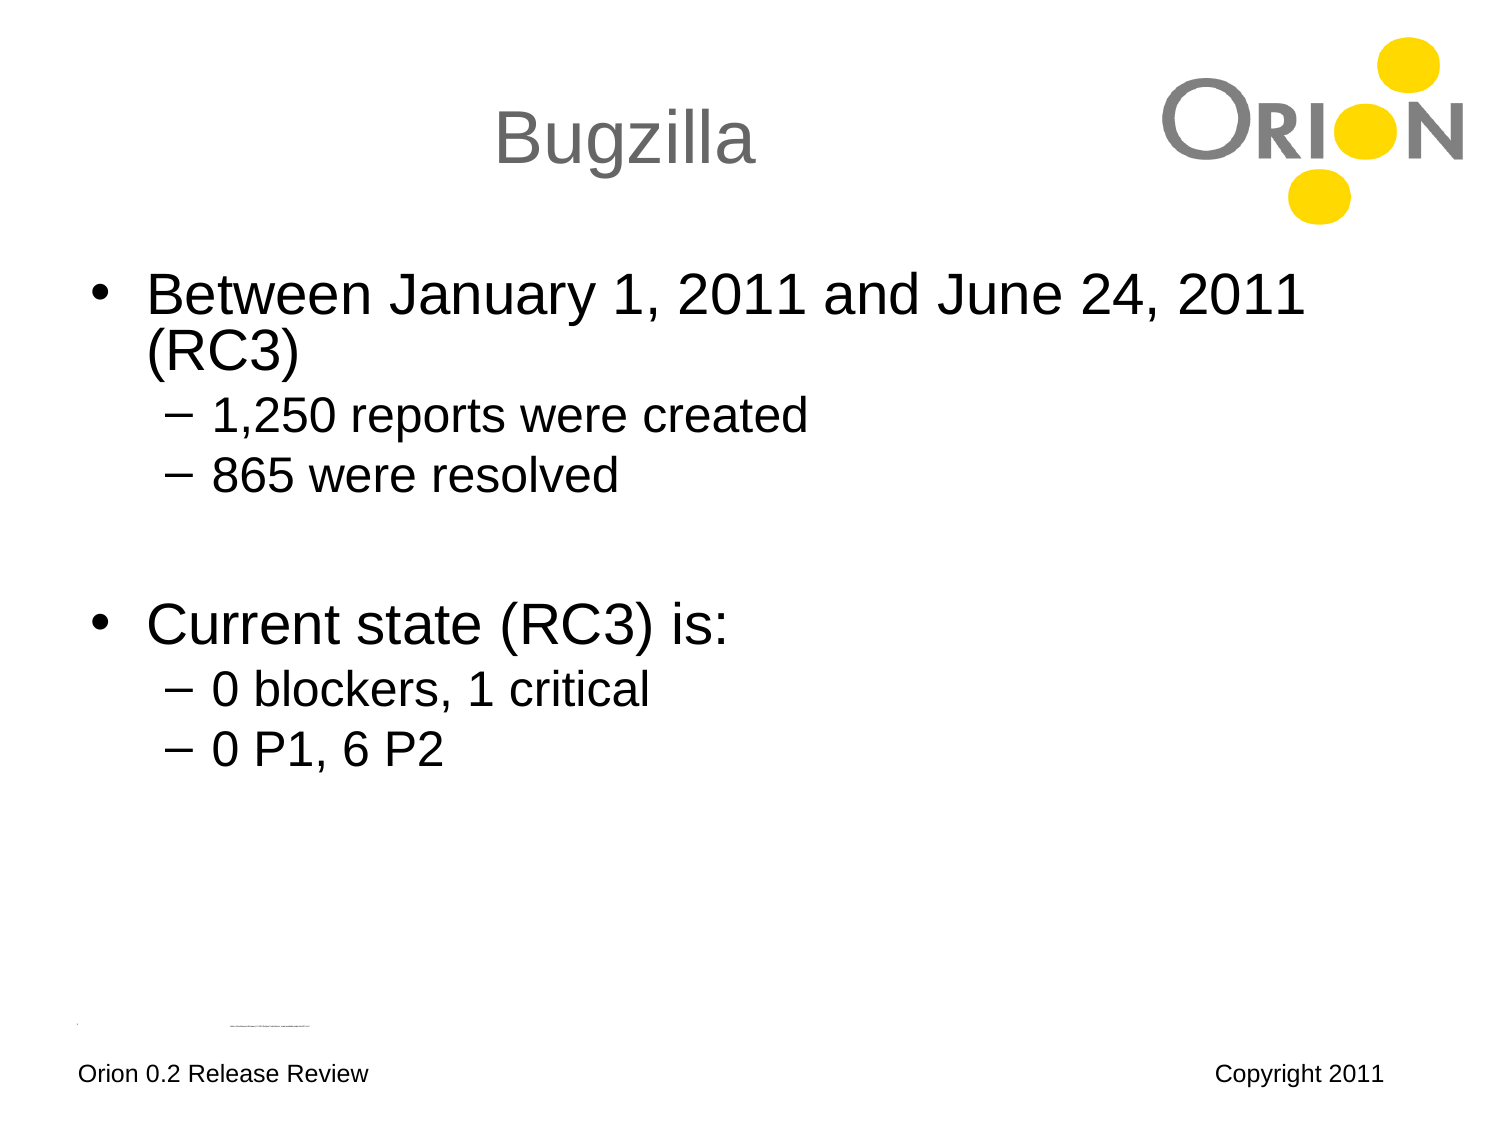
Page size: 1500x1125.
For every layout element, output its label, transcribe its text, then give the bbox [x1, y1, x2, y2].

list Between January 1, 2011 and June 24, 2011 (RC3) 1,250 reports were created 865 were resolved Current state (RC3) is: 0 blockers, 1 critical 0 P1, 6 P2 [75, 262, 1426, 1006]
picture [1162, 37, 1463, 225]
title Bugzilla [74, 45, 1176, 233]
